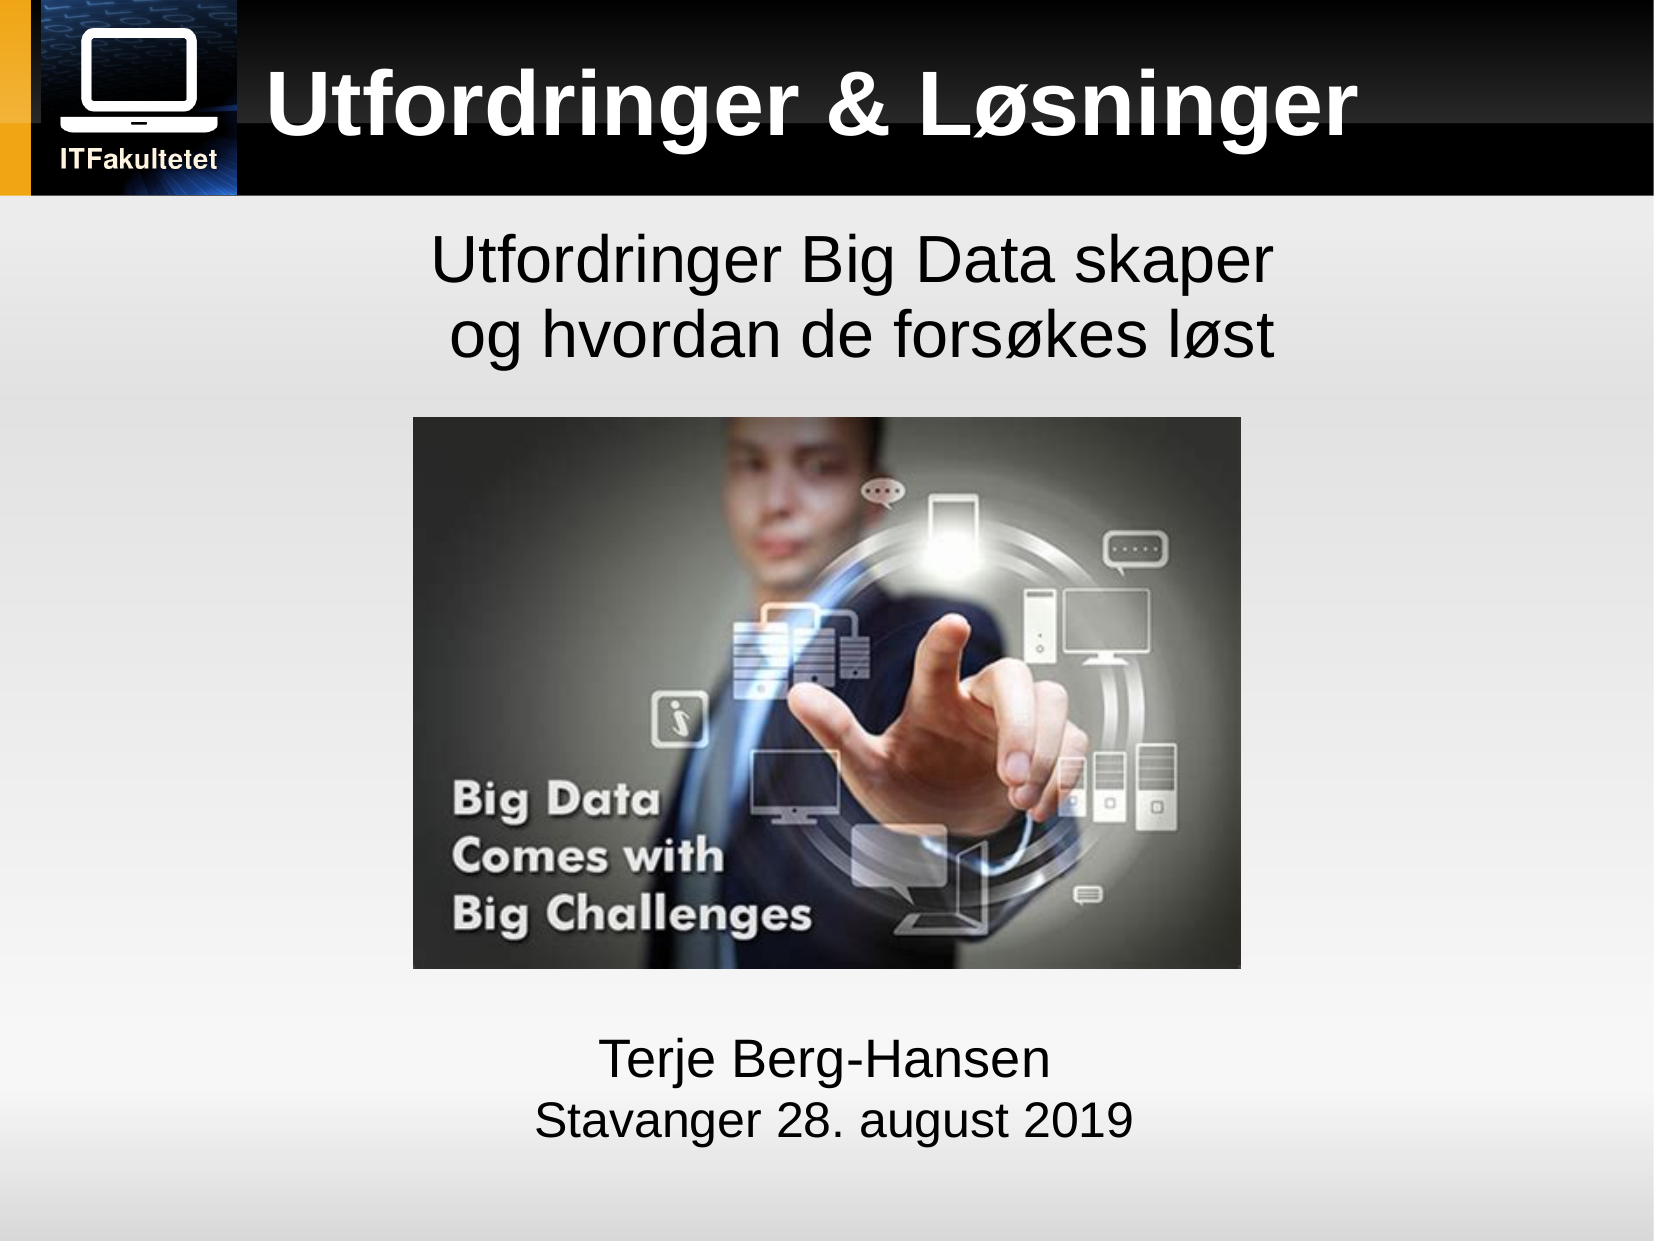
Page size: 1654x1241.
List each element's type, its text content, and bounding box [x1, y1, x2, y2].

title Utfordringer & Løsninger [265, 0, 1565, 118]
list Utfordringer Big Data skaper og hvordan de forsøkes løst [82, 118, 1571, 502]
text_box Terje Berg-Hansen Stavanger 28. august 2019 [517, 1009, 1152, 1211]
picture [0, 0, 1654, 1241]
